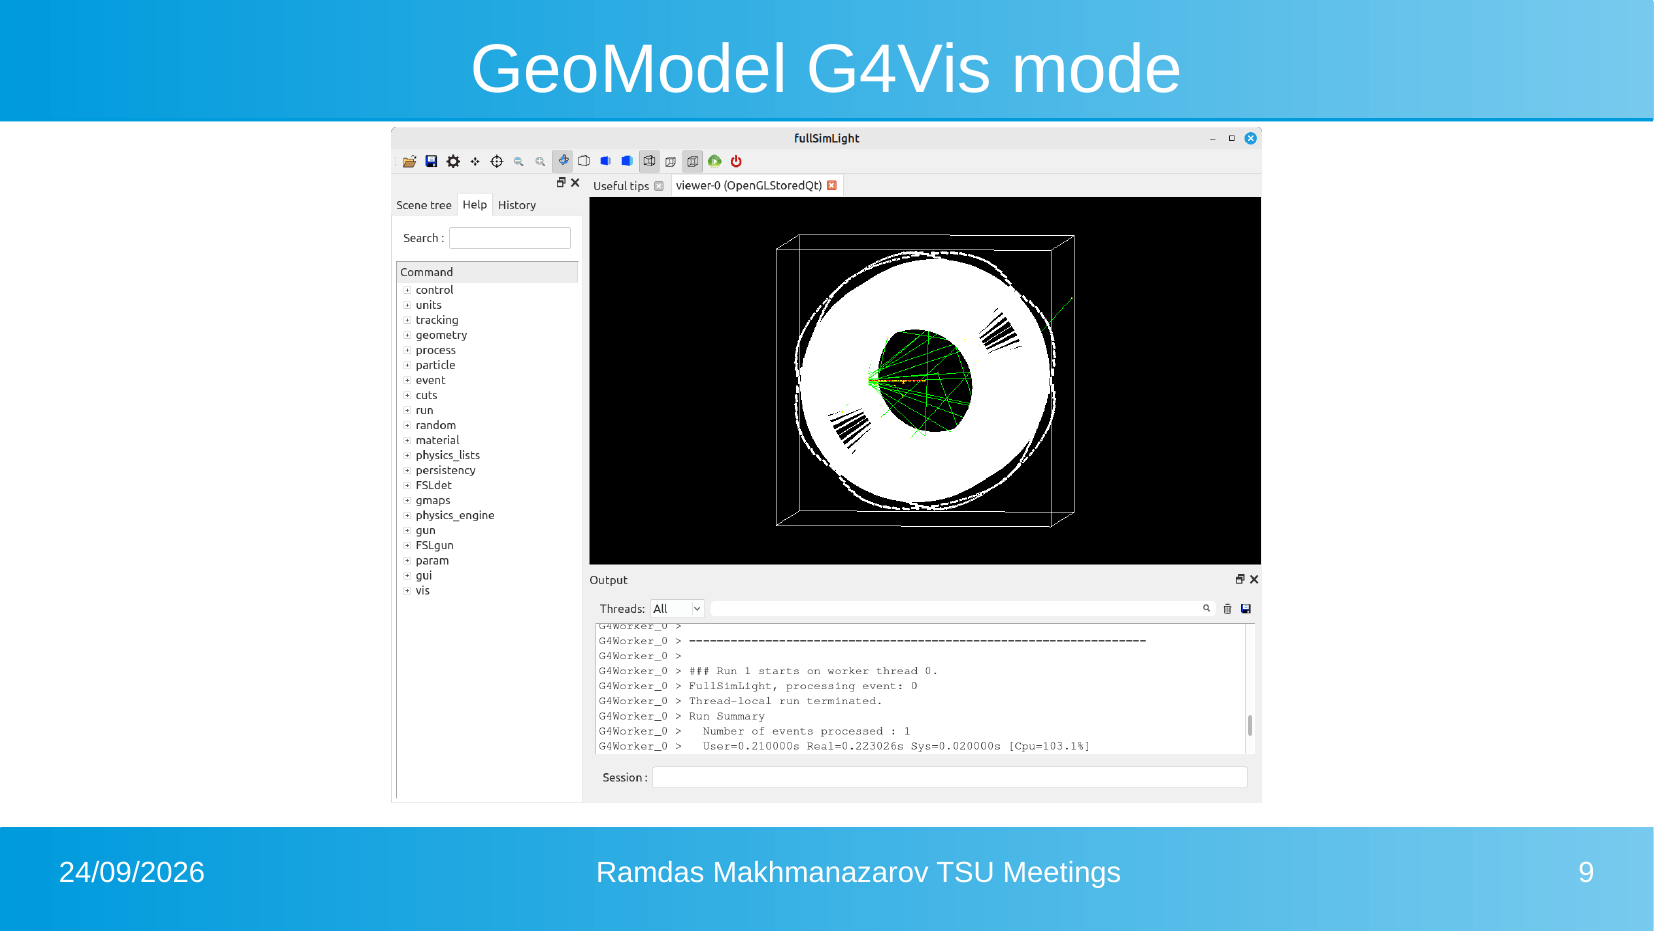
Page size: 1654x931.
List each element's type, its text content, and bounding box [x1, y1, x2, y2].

picture [391, 127, 1262, 803]
title GeoModel G4Vis mode [59, 29, 1595, 108]
